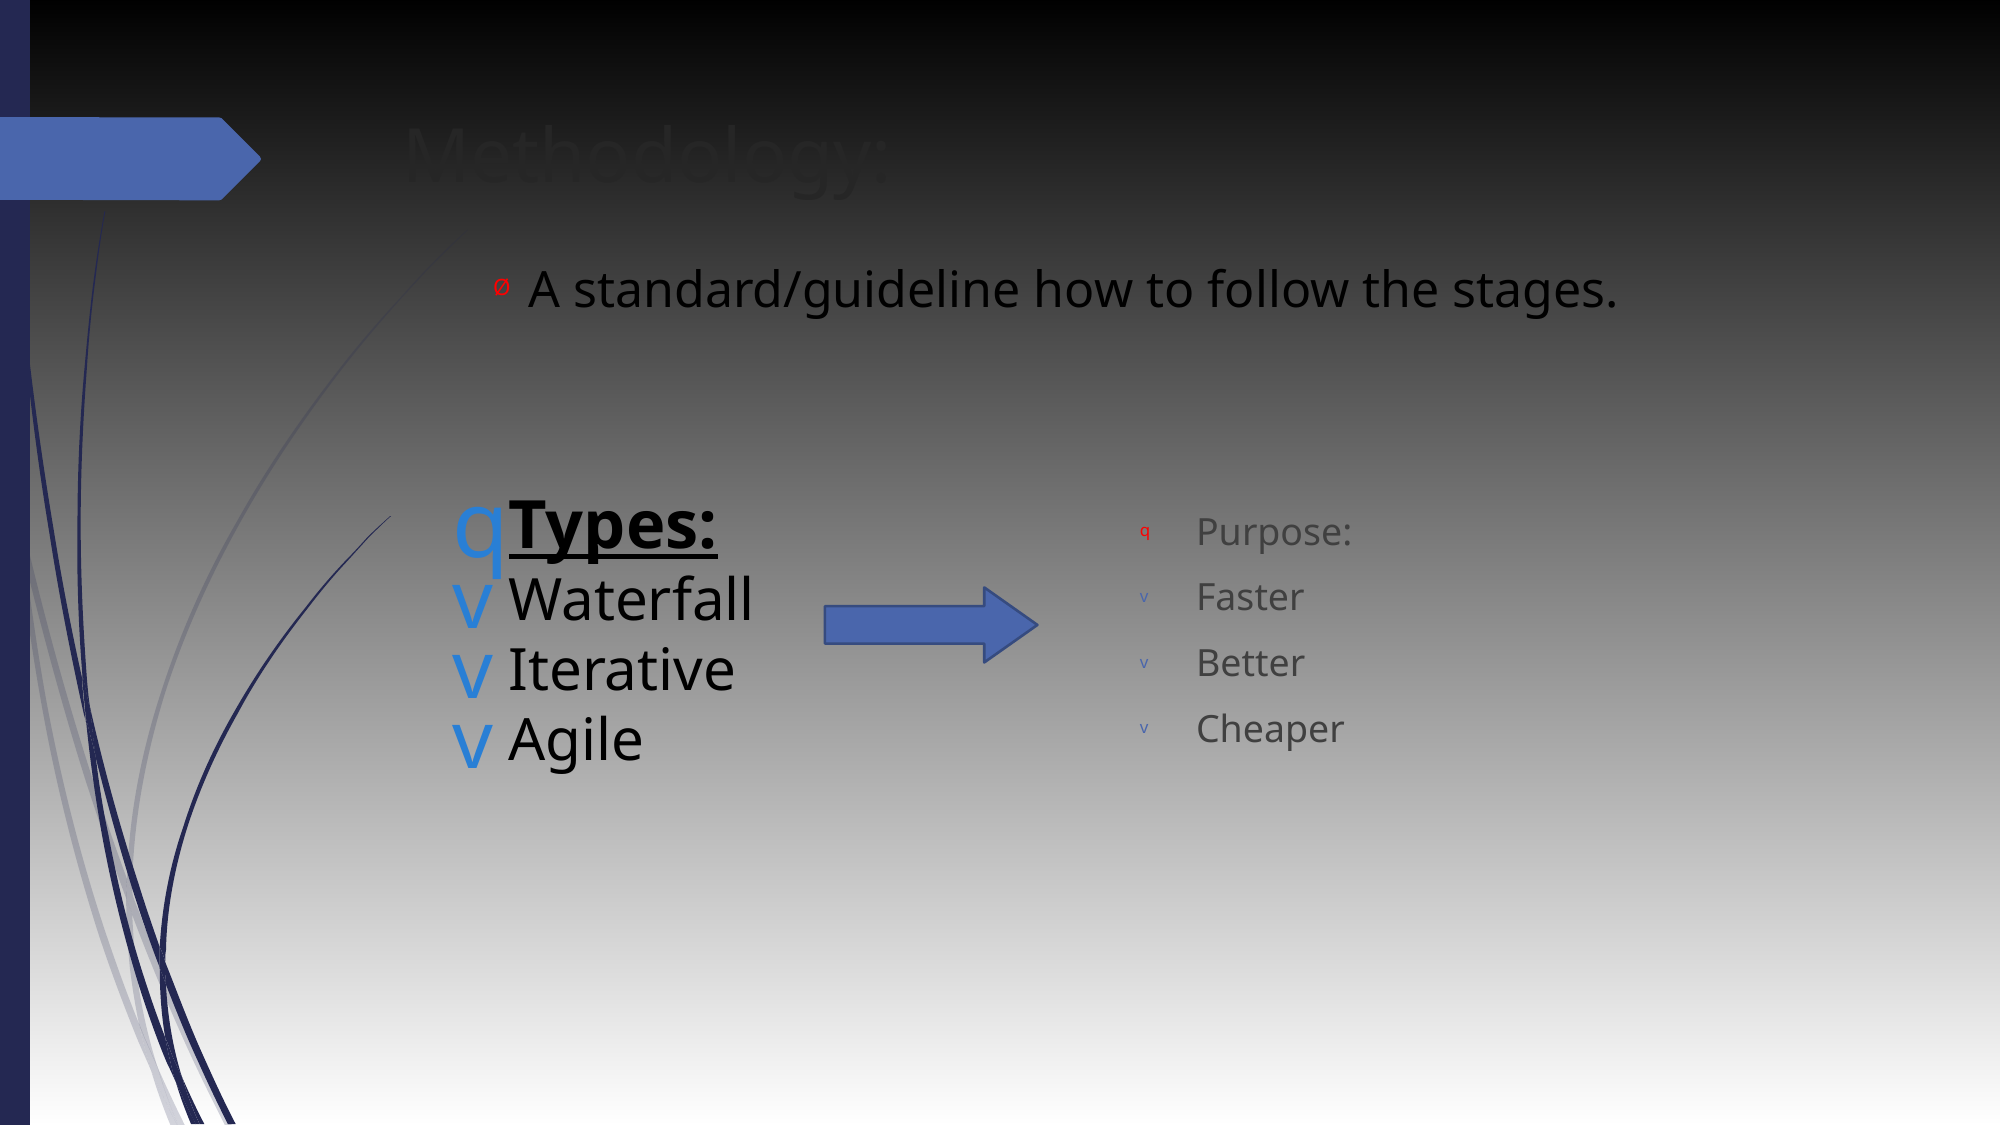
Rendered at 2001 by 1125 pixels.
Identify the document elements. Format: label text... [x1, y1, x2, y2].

title Methodology: [387, 99, 1488, 238]
text_box A standard/guideline how to follow the stages. [478, 249, 1635, 385]
text_box Types: Waterfall Iterative Agile [437, 474, 888, 825]
text_box [824, 587, 1038, 663]
list Purpose: Faster Better Cheaper [1125, 500, 1650, 958]
